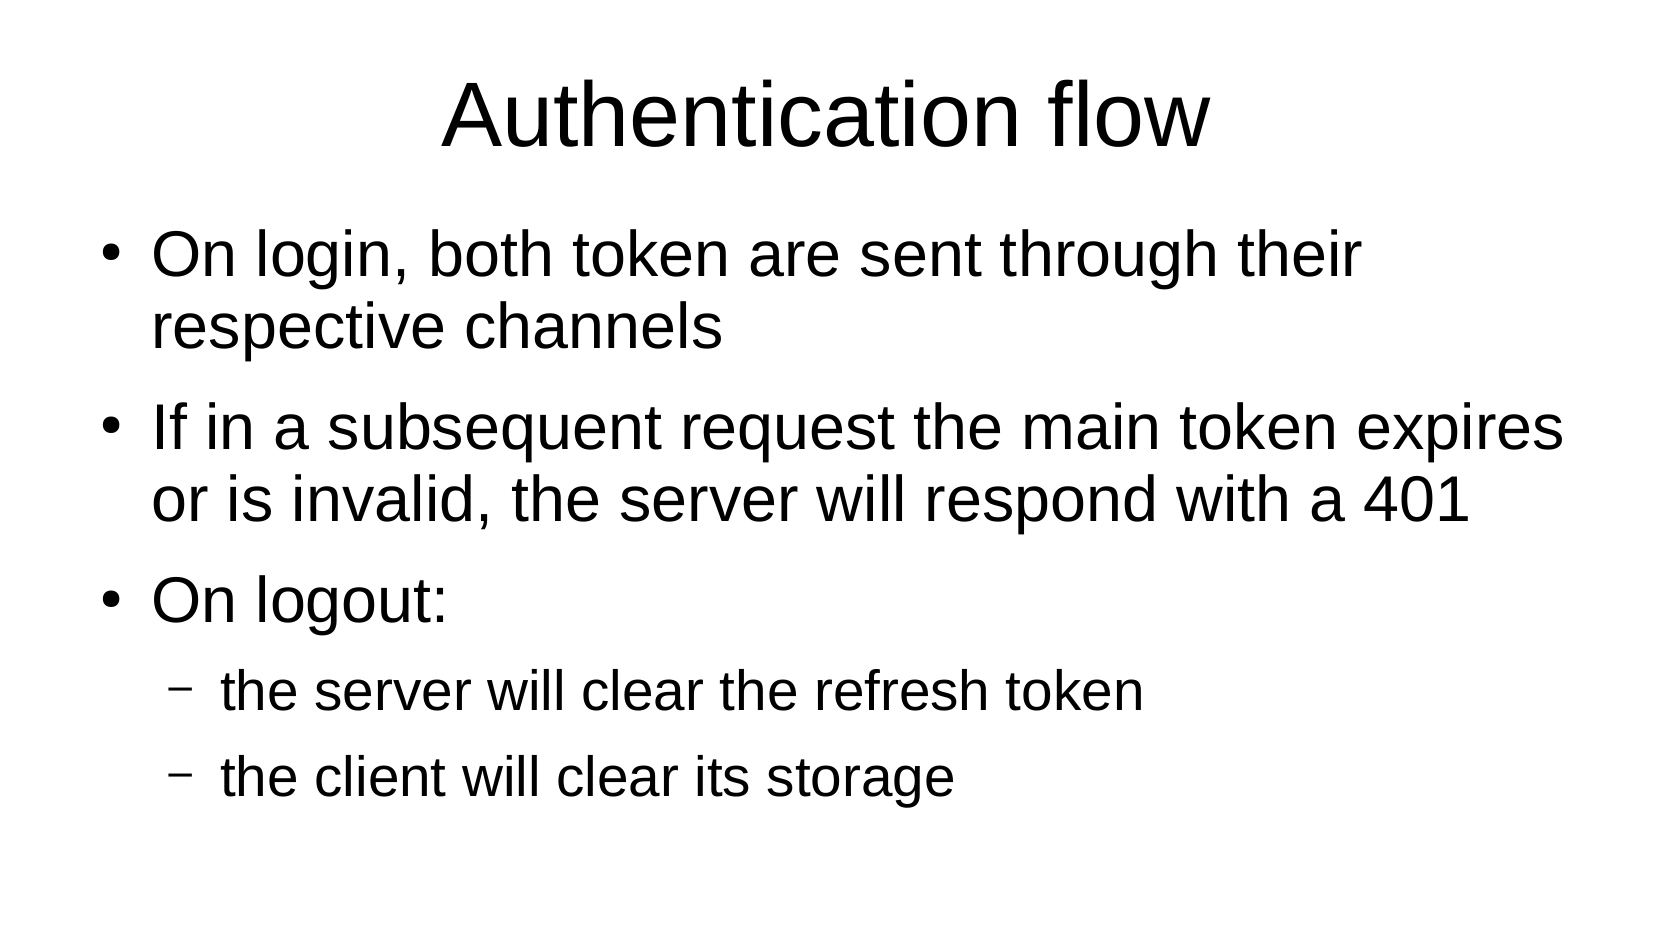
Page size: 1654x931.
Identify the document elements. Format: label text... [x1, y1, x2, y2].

list On login, both token are sent through their respective channels If in a subsequent request the main token expires or is invalid, the server will respond with a 401 On logout: the server will clear the refresh token the client will clear its storage [82, 217, 1571, 863]
title Authentication flow [82, 37, 1571, 193]
